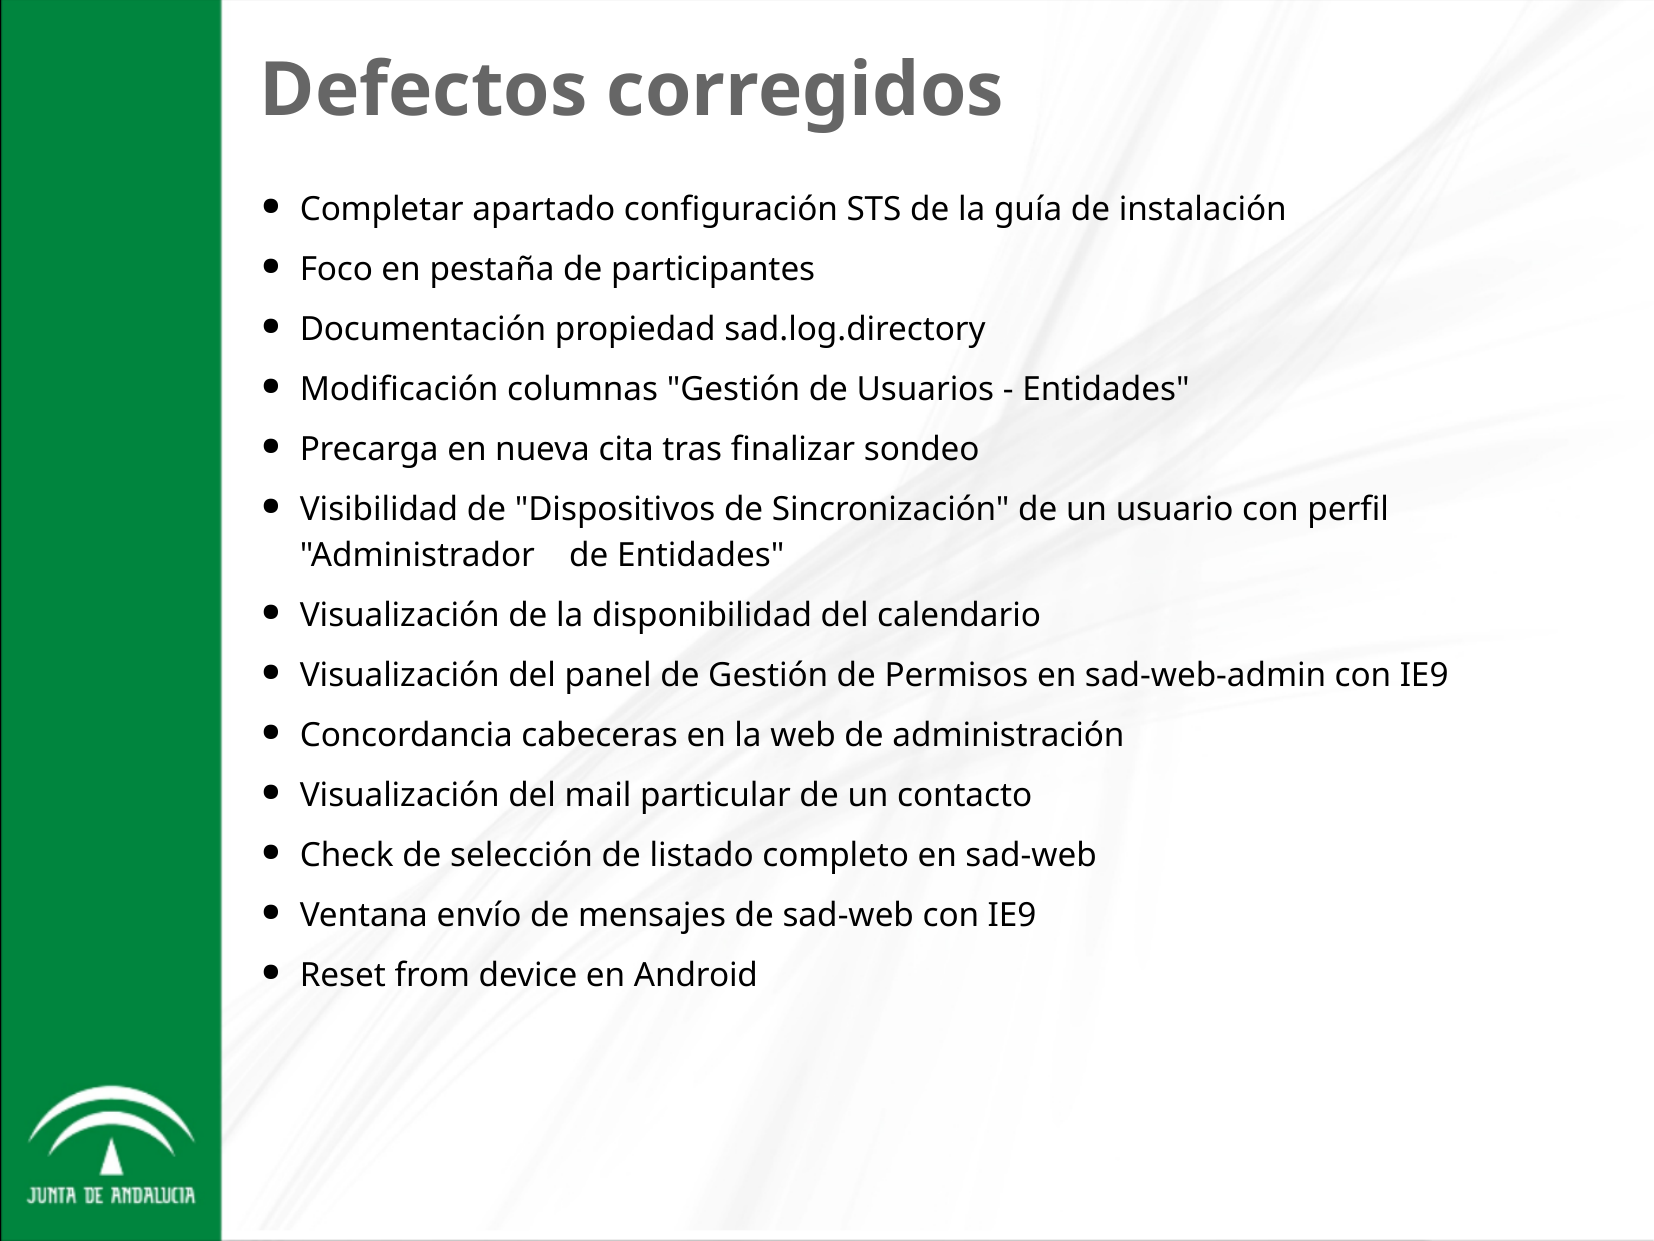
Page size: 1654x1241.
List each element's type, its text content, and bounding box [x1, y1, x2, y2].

picture [0, 0, 1654, 1241]
title Defectos corregidos [259, 37, 1577, 136]
list Completar apartado configuración STS de la guía de instalación Foco en pestaña de participantes Documentación propiedad sad.log.directory Modificación columnas "Gestión de Usuarios - Entidades" Precarga en nueva cita tras finalizar sondeo Visibilidad de "Dispositivos de Sincronización" de un usuario con perfil "Administrador de Entidades" Visualización de la disponibilidad del calendario Visualización del panel de Gestión de Permisos en sad-web-admin con IE9 Concordancia cabeceras en la web de administración Visualización del mail particular de un contacto Check de selección de listado completo en sad-web Ventana envío de mensajes de sad-web con IE9 Reset from device en Android [248, 185, 1565, 1004]
